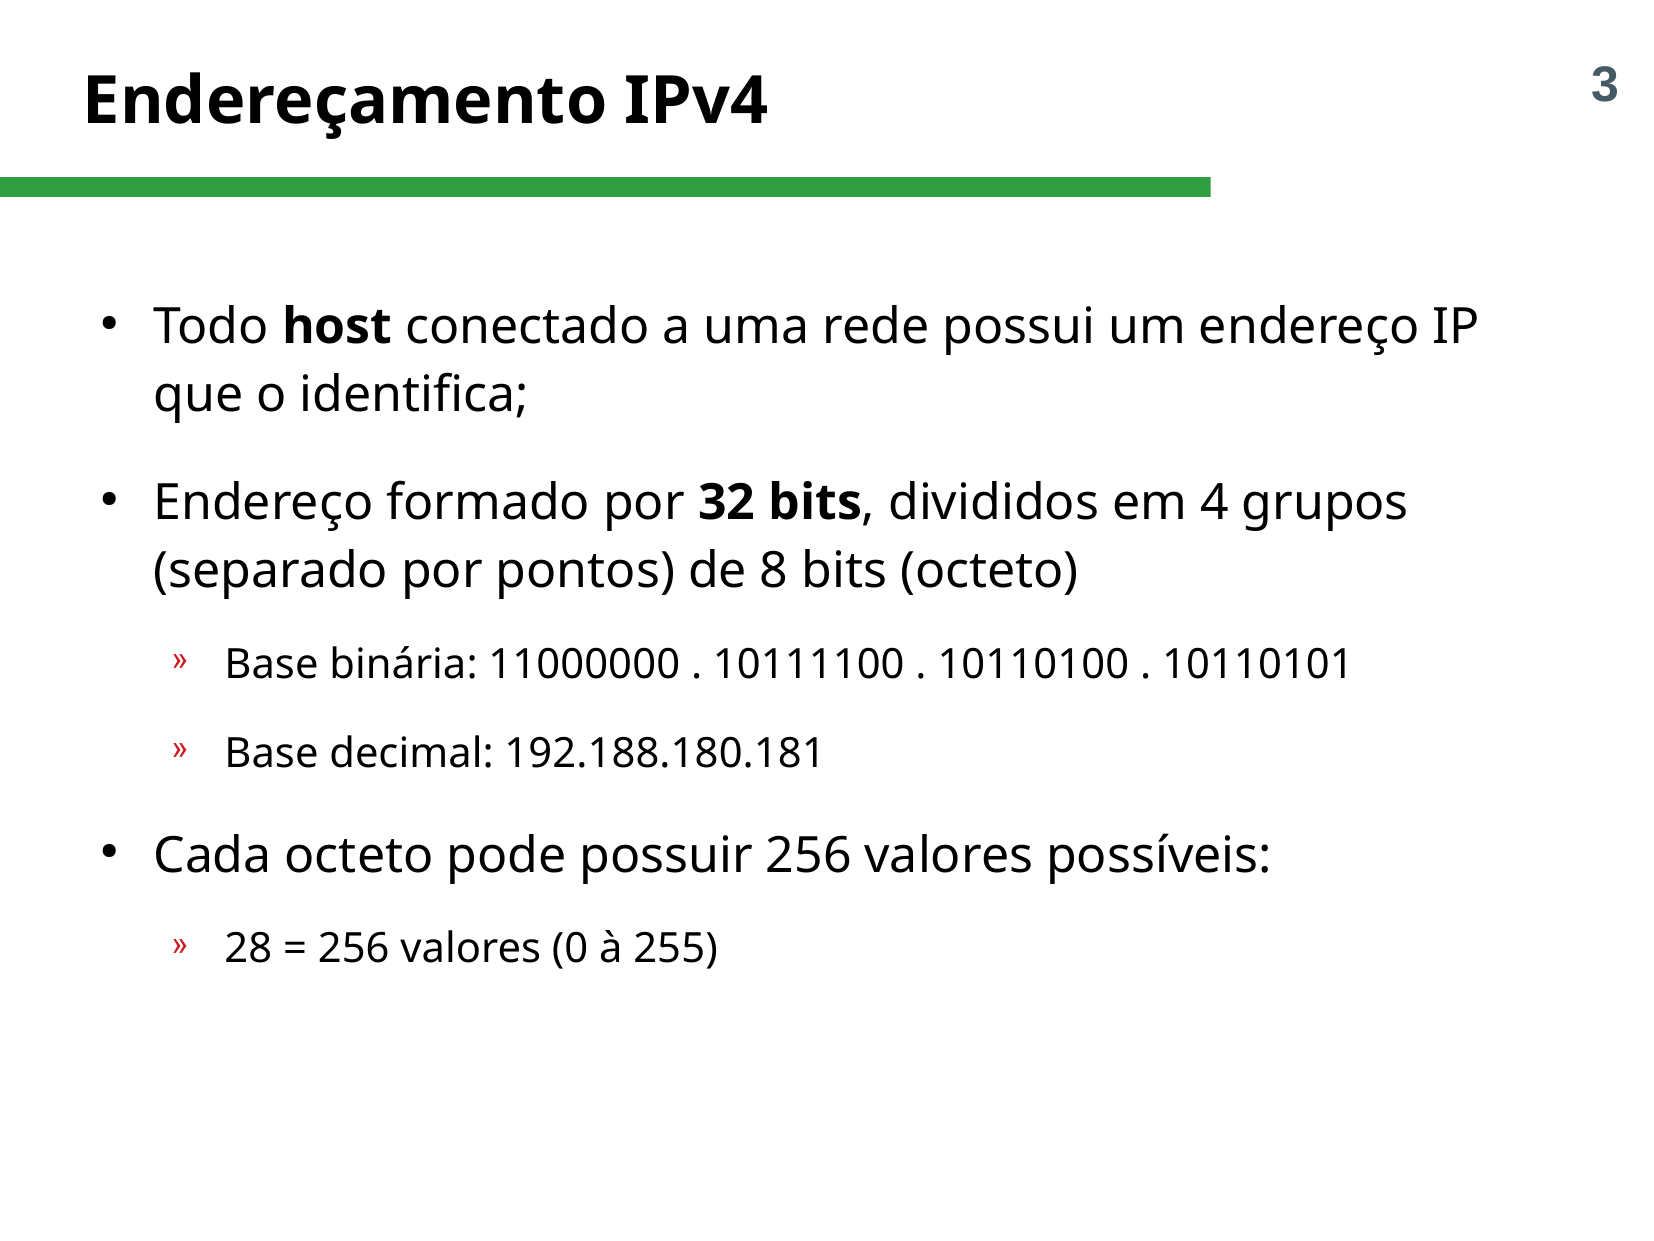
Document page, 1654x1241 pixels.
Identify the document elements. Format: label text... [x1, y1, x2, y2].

title Endereçamento IPv4 [82, 0, 1152, 202]
list Todo host conectado a uma rede possui um endereço IP que o identifica; Endereço formado por 32 bits, divididos em 4 grupos (separado por pontos) de 8 bits (octeto) Base binária: 11000000 . 10111100 . 10110100 . 10110101 Base decimal: 192.188.180.181 Cada octeto pode possuir 256 valores possíveis: 28 = 256 valores (0 à 255) [82, 290, 1571, 1211]
